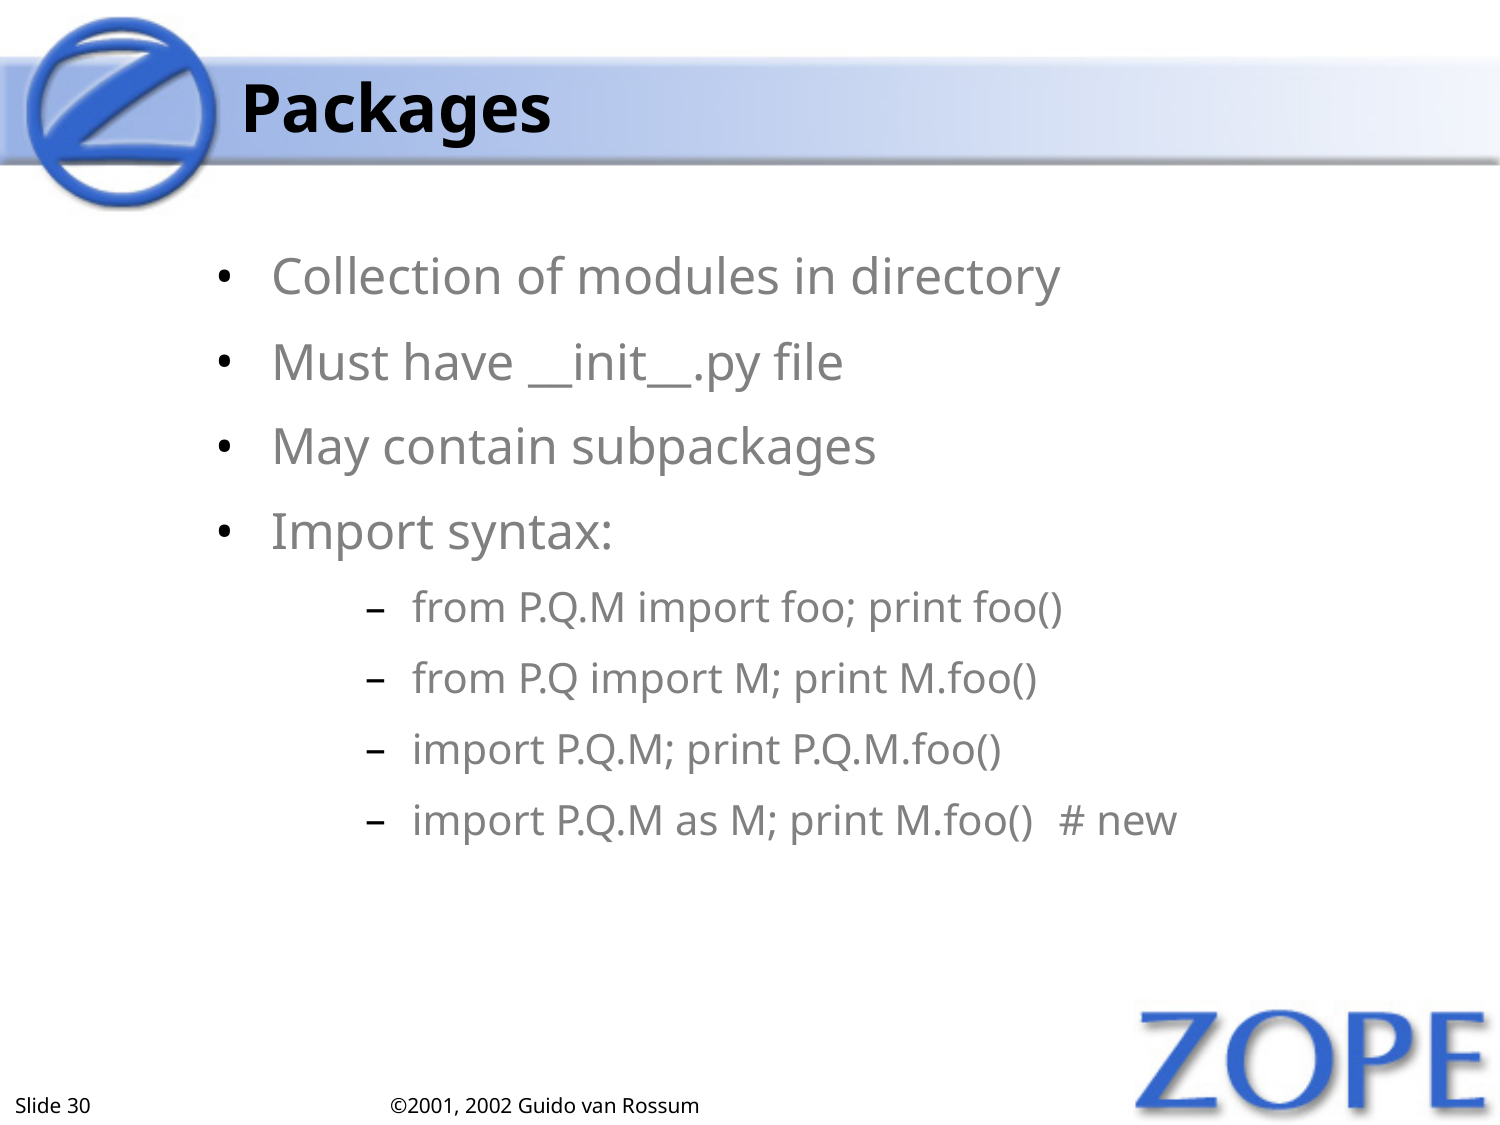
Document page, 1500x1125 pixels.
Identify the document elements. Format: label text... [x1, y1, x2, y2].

title Packages [225, 50, 1467, 163]
list Collection of modules in directory Must have __init__.py file May contain subpackages Import syntax: from P.Q.M import foo; print foo() from P.Q import M; print M.foo() import P.Q.M; print P.Q.M.foo() import P.Q.M as M; print M.foo() # new [200, 237, 1388, 1001]
